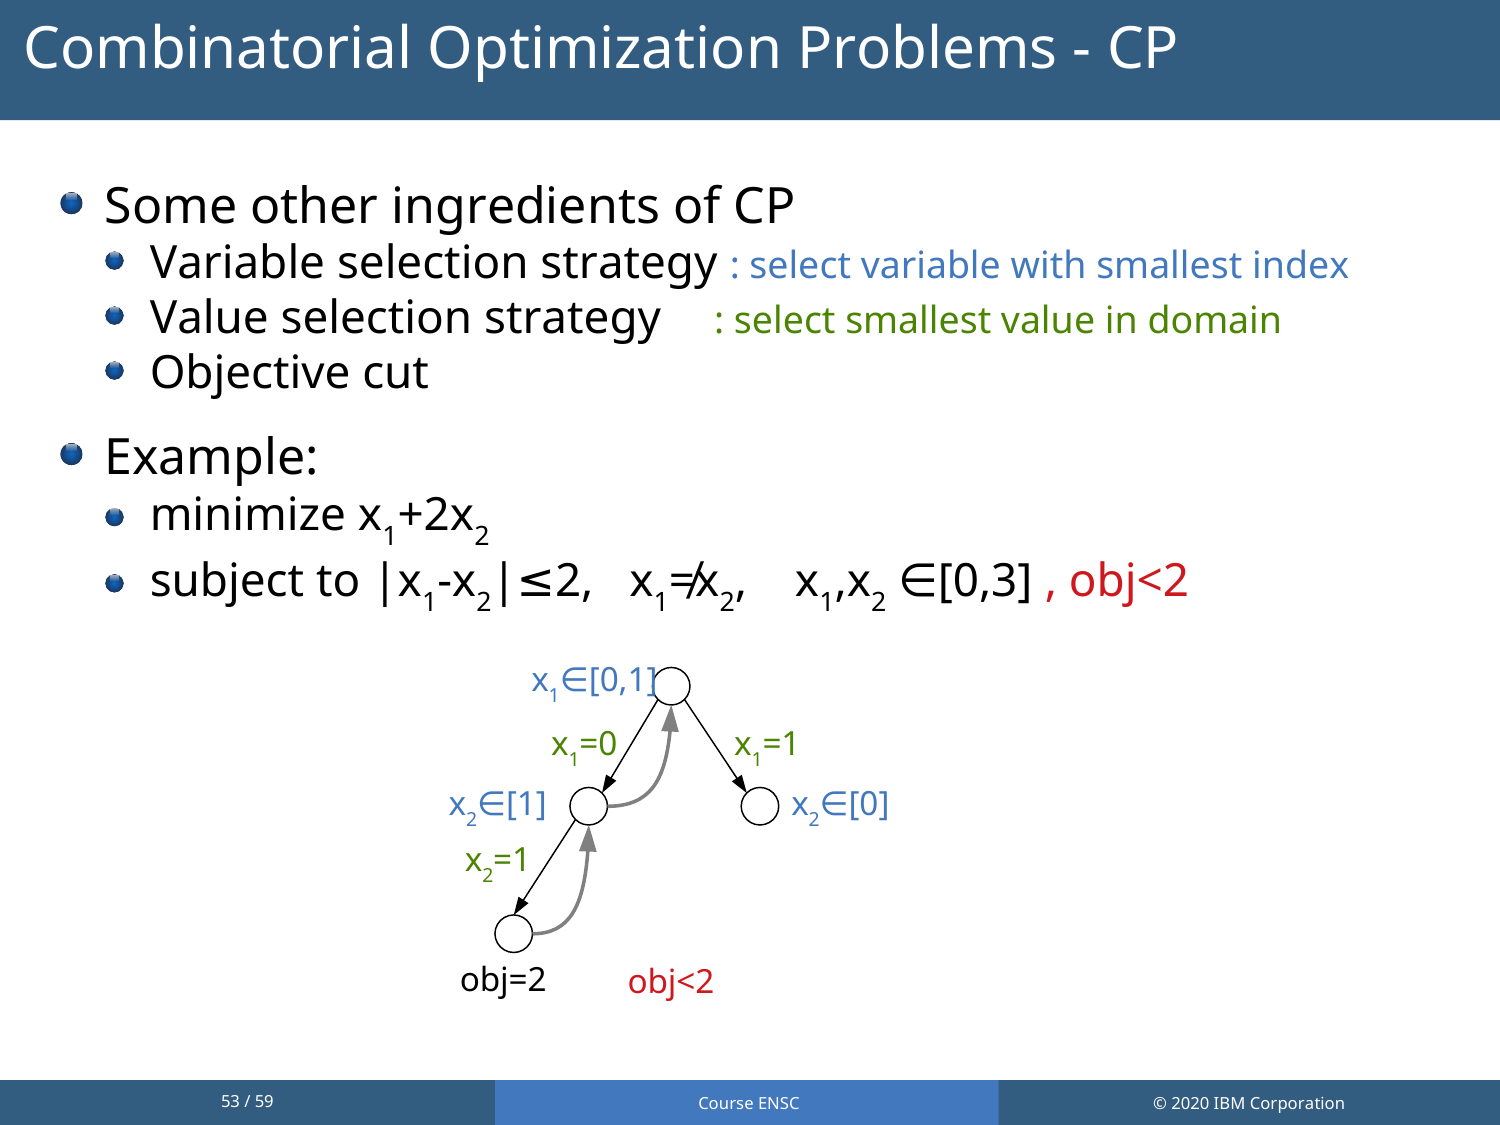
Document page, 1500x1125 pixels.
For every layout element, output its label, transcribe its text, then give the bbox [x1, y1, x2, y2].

text_box x1=1 [719, 715, 827, 785]
text_box [741, 787, 776, 826]
text_box obj=2 [445, 950, 590, 1006]
text_box x2=1 [450, 831, 558, 901]
text_box x2∈[1] [433, 774, 629, 838]
list Some other ingredients of CP Variable selection strategy : select variable with smallest index Value selection strategy : select smallest value in domain Objective cut Example: minimize x1+2x2 subject to |x1-x2|≤2, x1≠x2, x1,x2 ∈[0,3] , obj<2 [45, 165, 1441, 1036]
text_box obj<2 [612, 952, 758, 1008]
text_box [494, 915, 533, 950]
text_box x1∈[0,1] [516, 650, 712, 714]
text_box x2∈[0] [776, 775, 972, 838]
text_box x1=0 [536, 715, 644, 785]
title Combinatorial Optimization Problems - CP [0, 0, 1500, 121]
